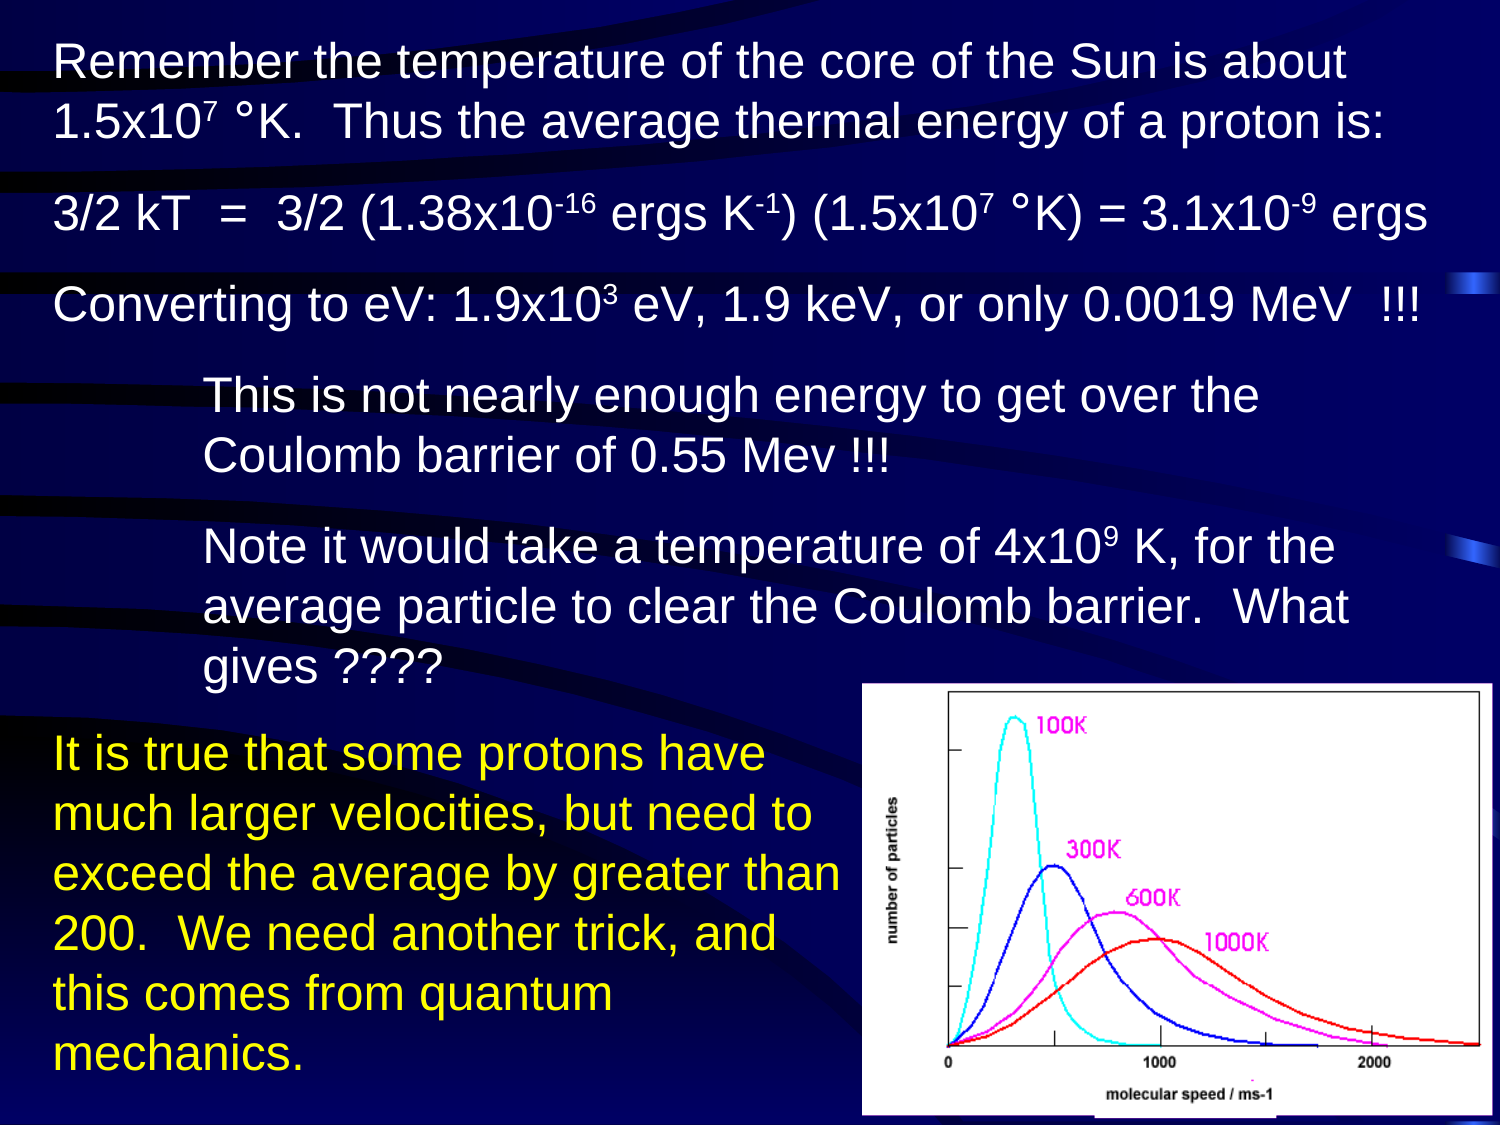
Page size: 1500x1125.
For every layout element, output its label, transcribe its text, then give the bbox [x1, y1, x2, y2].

text_box Remember the temperature of the core of the Sun is about 1.5x107 °K. Thus the average thermal energy of a proton is: 3/2 kT = 3/2 (1.38x10-16 ergs K-1) (1.5x107 °K) = 3.1x10-9 ergs Converting to eV: 1.9x103 eV, 1.9 keV, or only 0.0019 MeV !!! This is not nearly enough energy to get over the Coulomb barrier of 0.55 Mev !!! Note it would take a temperature of 4x109 K, for the average particle to clear the Coulomb barrier. What gives ???? [37, 21, 1463, 702]
text_box It is true that some protons have much larger velocities, but need to exceed the average by greater than 200. We need another trick, and this comes from quantum mechanics. [37, 712, 862, 1088]
picture [862, 674, 1494, 1125]
